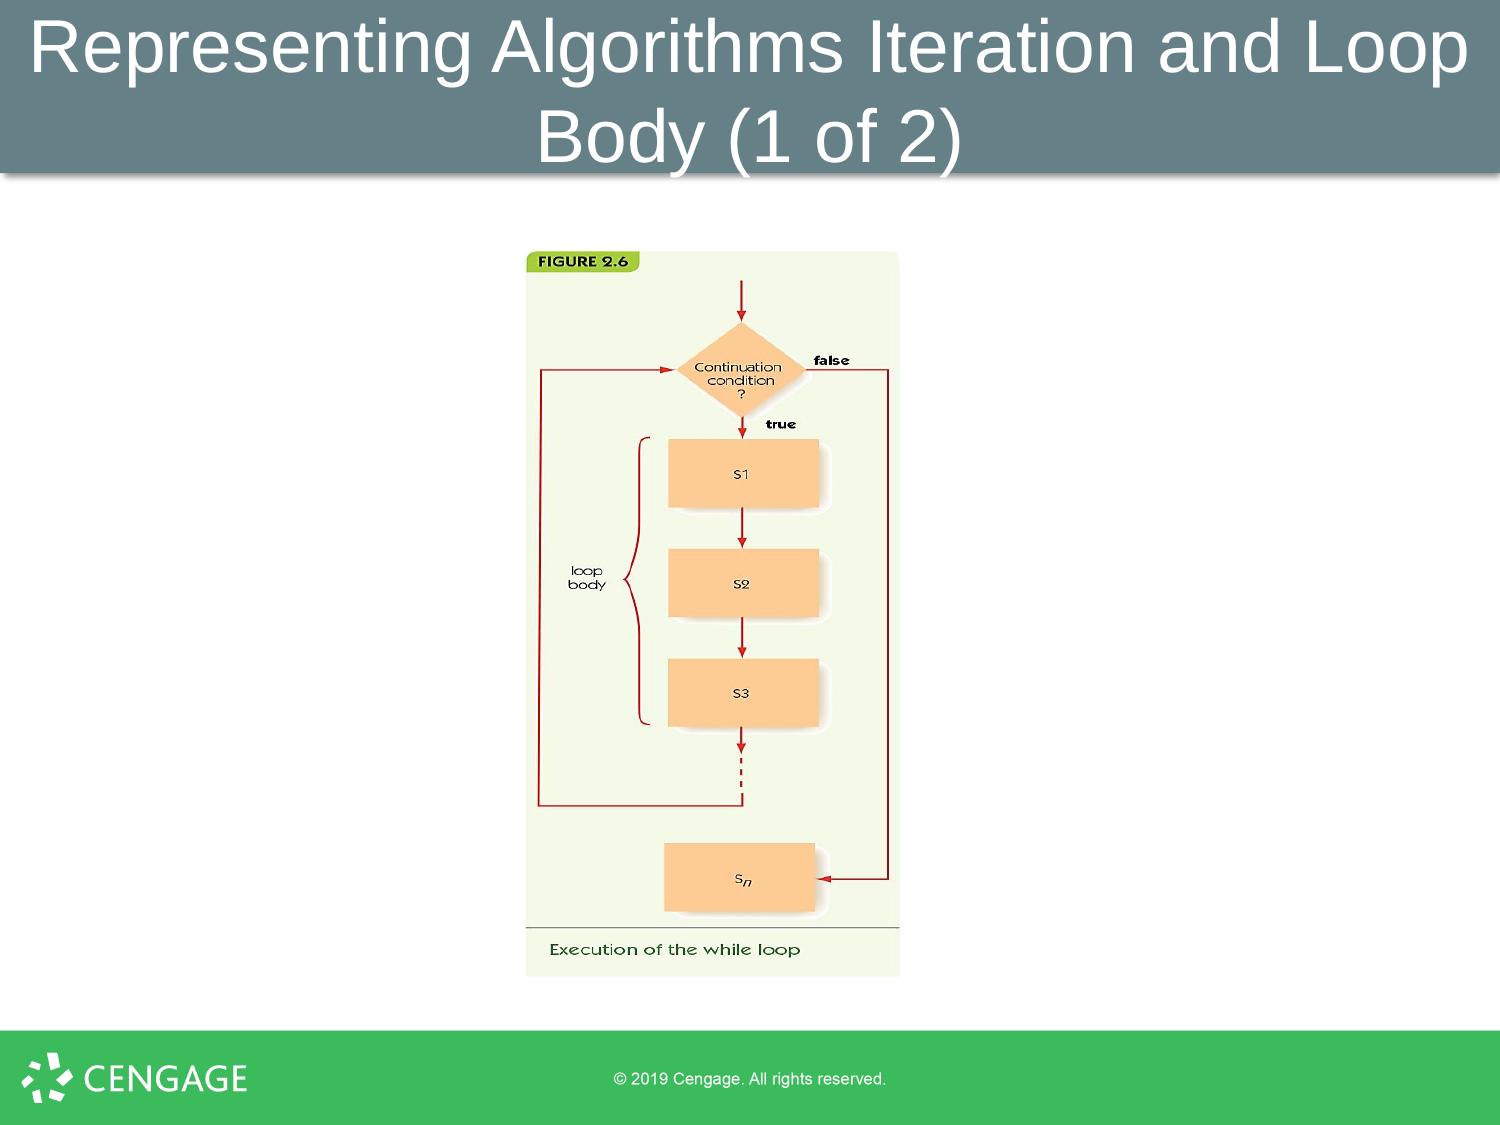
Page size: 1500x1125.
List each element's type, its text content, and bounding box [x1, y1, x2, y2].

picture [0, 174, 1500, 1125]
title Representing Algorithms Iteration and Loop Body (1 of 2) [0, 0, 1500, 174]
